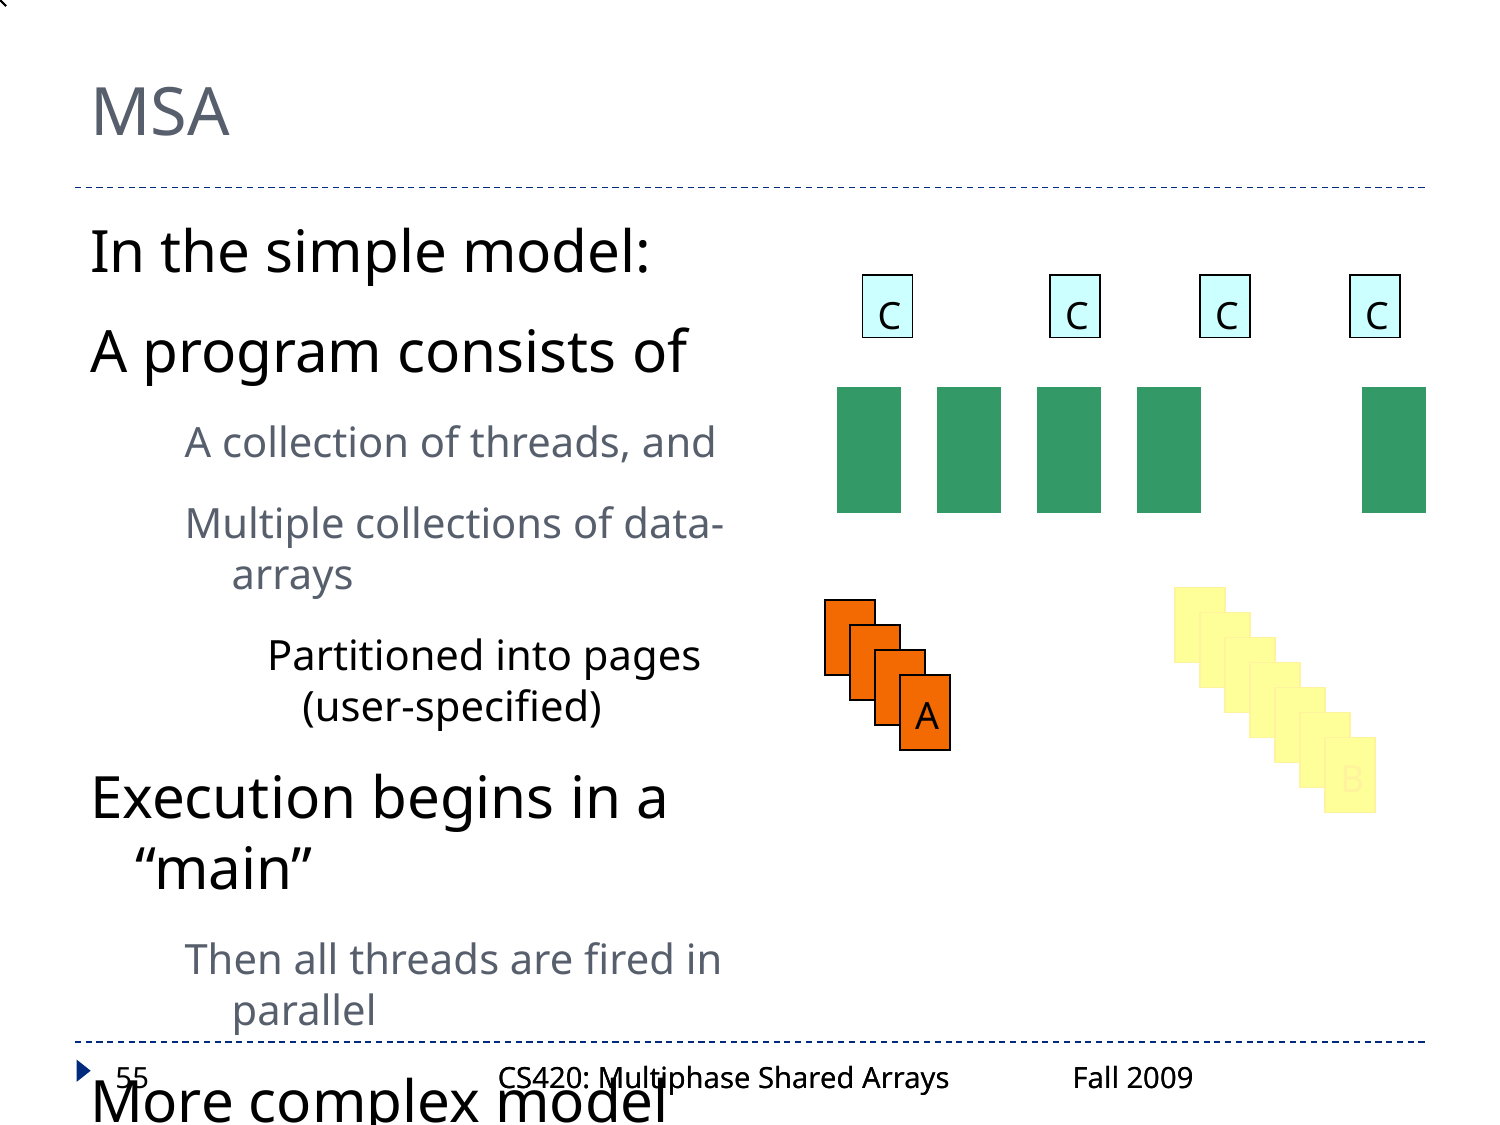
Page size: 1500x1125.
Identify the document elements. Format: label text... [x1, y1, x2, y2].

footer CS420: Multiphase Shared Arrays [825, 1042, 1051, 1103]
text_box [1175, 587, 1350, 788]
text_box [1137, 387, 1200, 513]
text_box [937, 387, 1000, 513]
text_box A [900, 674, 950, 750]
text_box C [862, 274, 913, 338]
text_box B [1325, 737, 1375, 813]
text_box C [1050, 274, 1100, 338]
title MSA [75, 1, 1425, 212]
slide_number Fall 2009 [1051, 1042, 1426, 1103]
text_box [837, 387, 900, 513]
text_box C [1200, 274, 1250, 338]
text_box C [1350, 274, 1400, 338]
text_box [1037, 387, 1100, 513]
list In the simple model: A program consists of A collection of threads, and Multiple collections of data-arrays Partitioned into pages (user-specified) Execution begins in a “main” Then all threads are fired in parallel More complex model Multiple collections of threads … [75, 200, 825, 1125]
text_box [1362, 387, 1425, 513]
text_box [825, 599, 925, 725]
